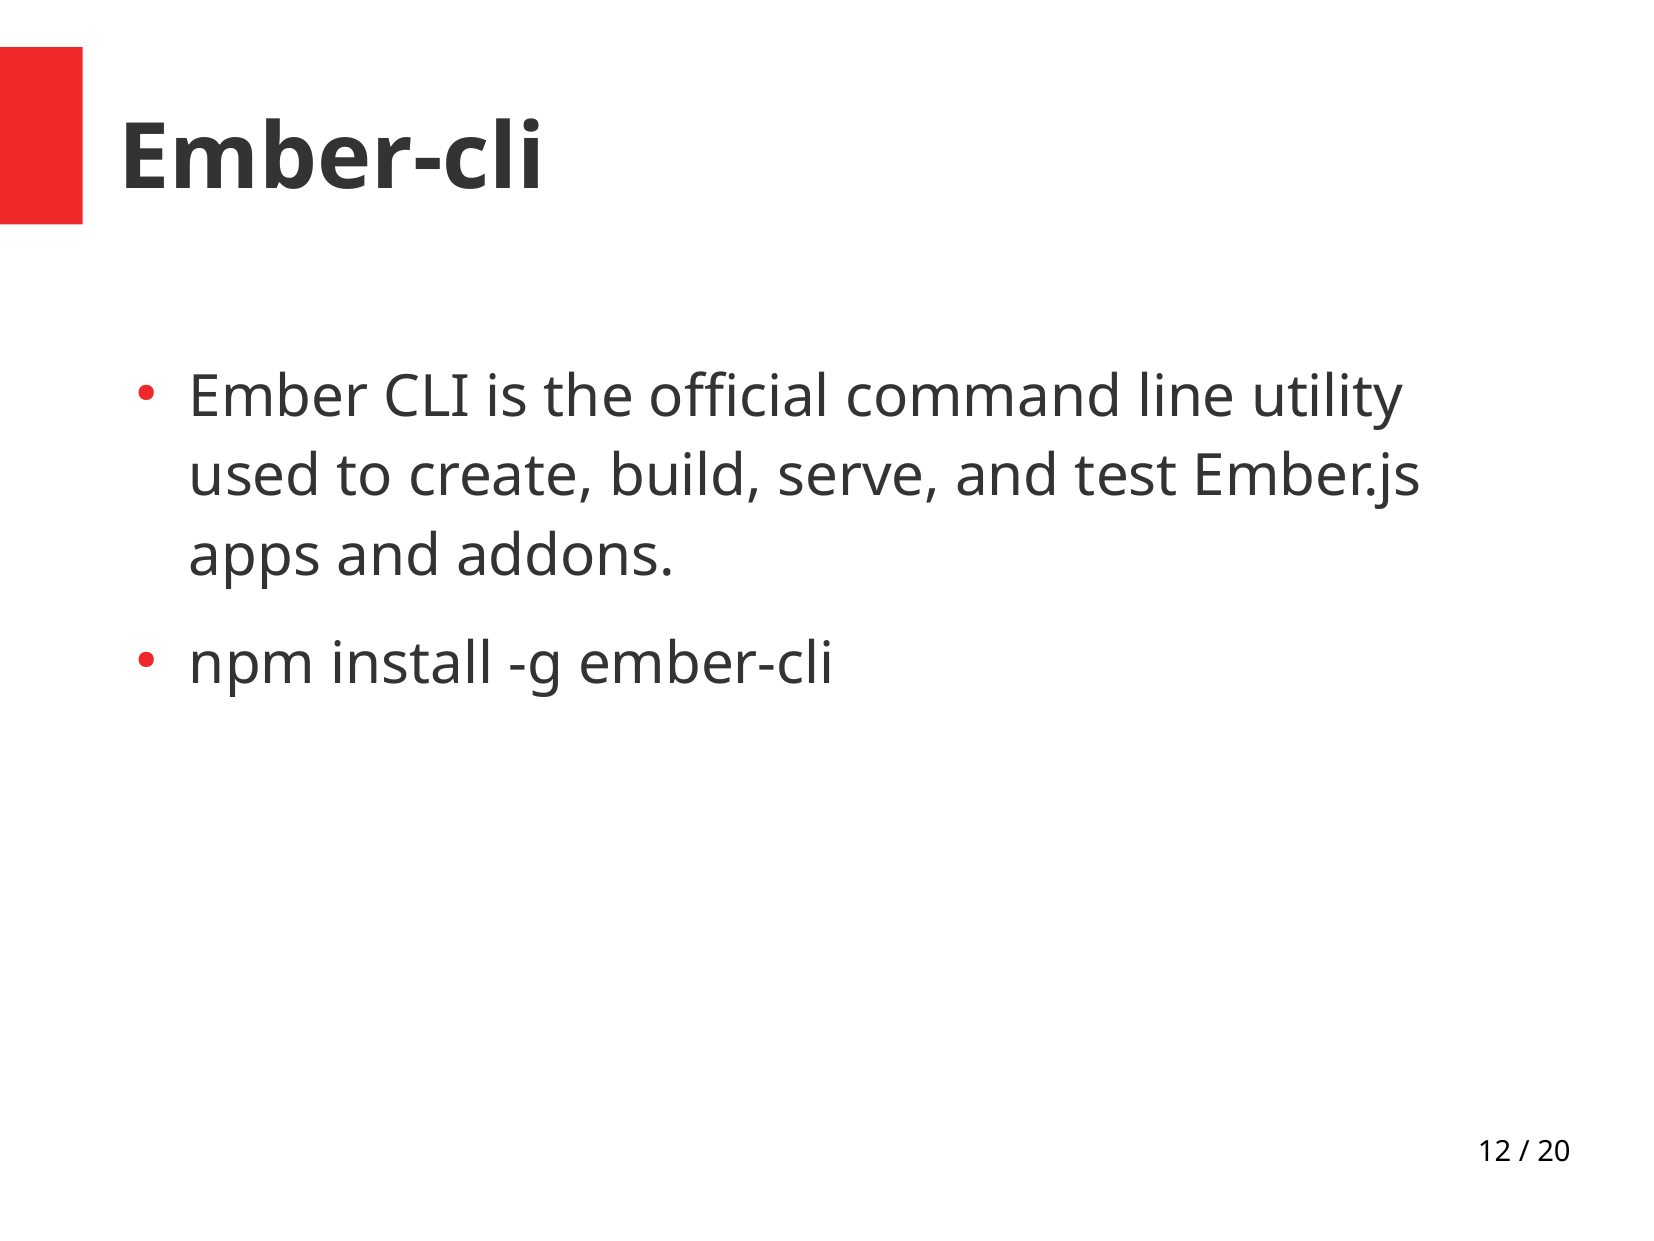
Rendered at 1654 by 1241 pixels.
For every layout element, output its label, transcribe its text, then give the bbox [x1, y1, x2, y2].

list Ember CLI is the official command line utility used to create, build, serve, and test Ember.js apps and addons. npm install -g ember-cli [118, 354, 1536, 1074]
title Ember-cli [118, 49, 1571, 257]
